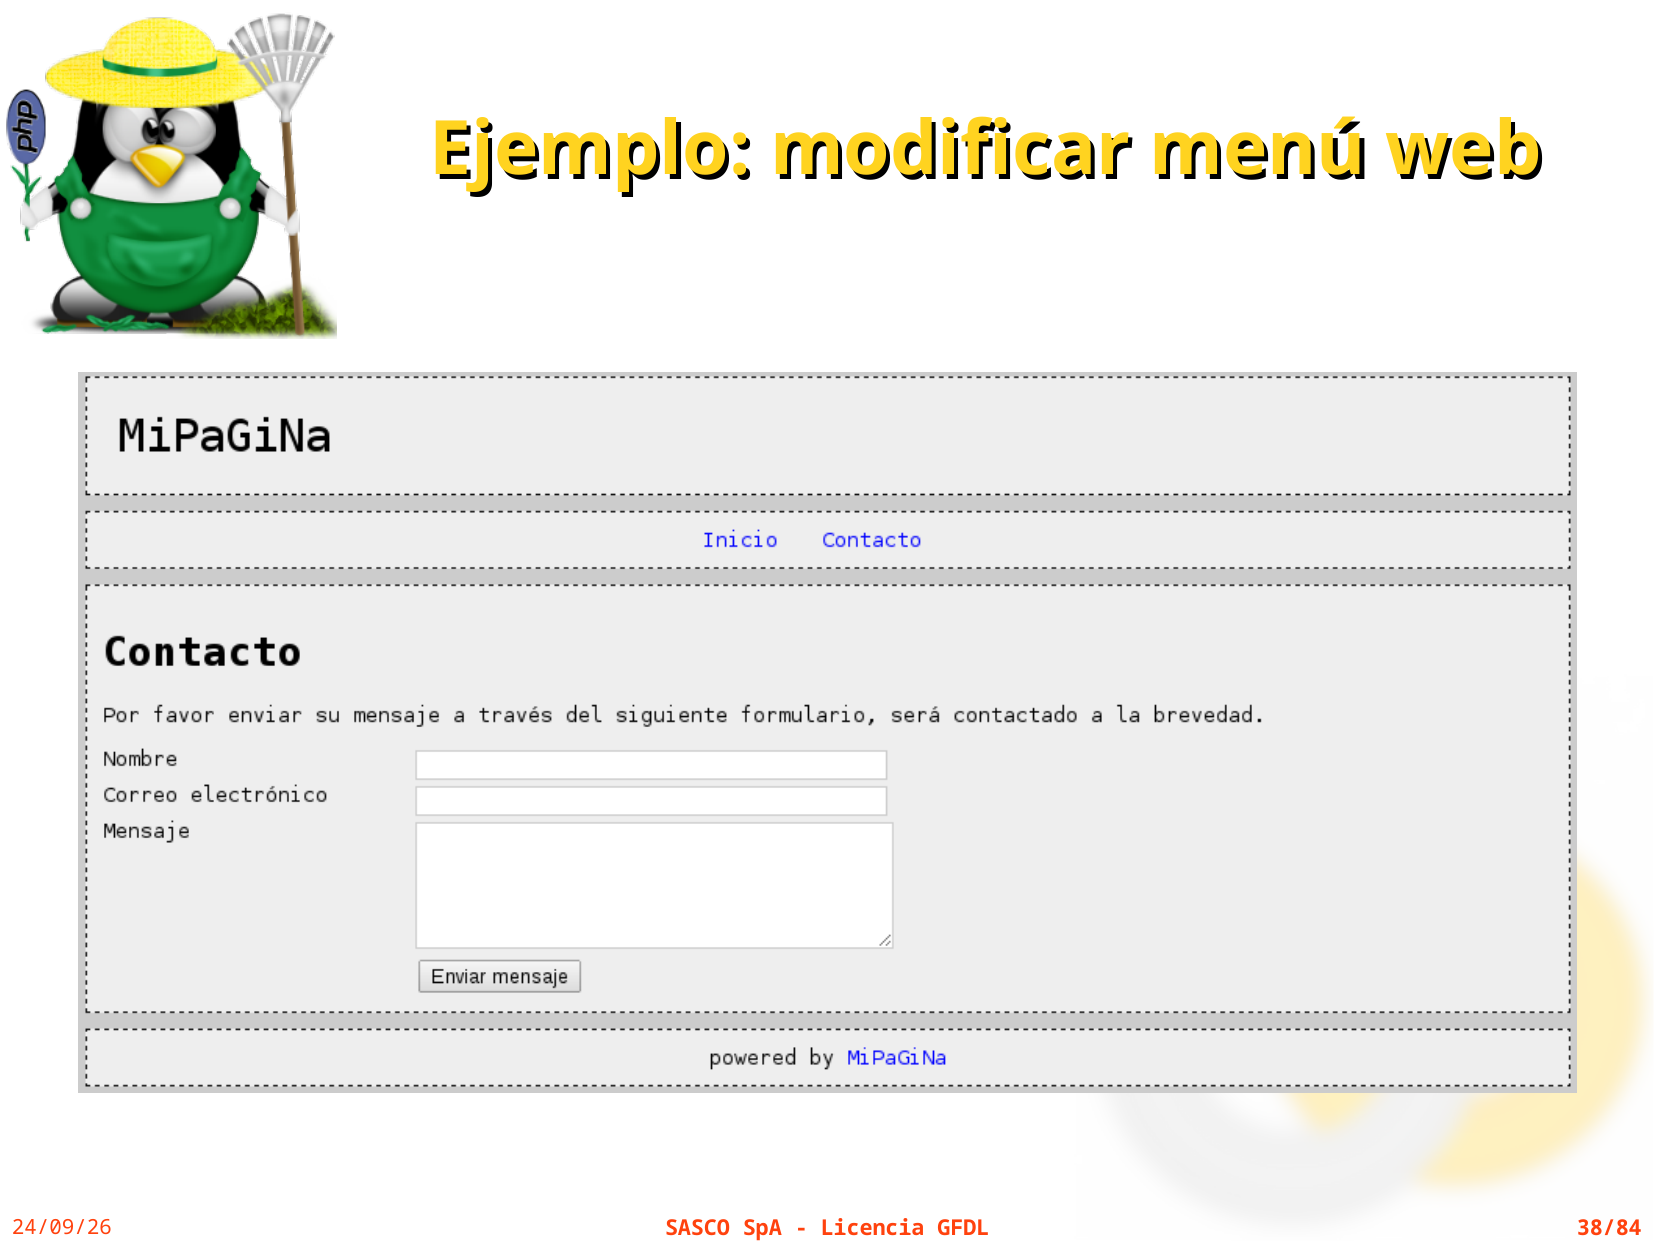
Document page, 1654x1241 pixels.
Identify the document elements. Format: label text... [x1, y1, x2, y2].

title Ejemplo: modificar menú web [366, 35, 1607, 257]
picture [4, 5, 337, 339]
picture [78, 372, 1654, 1241]
